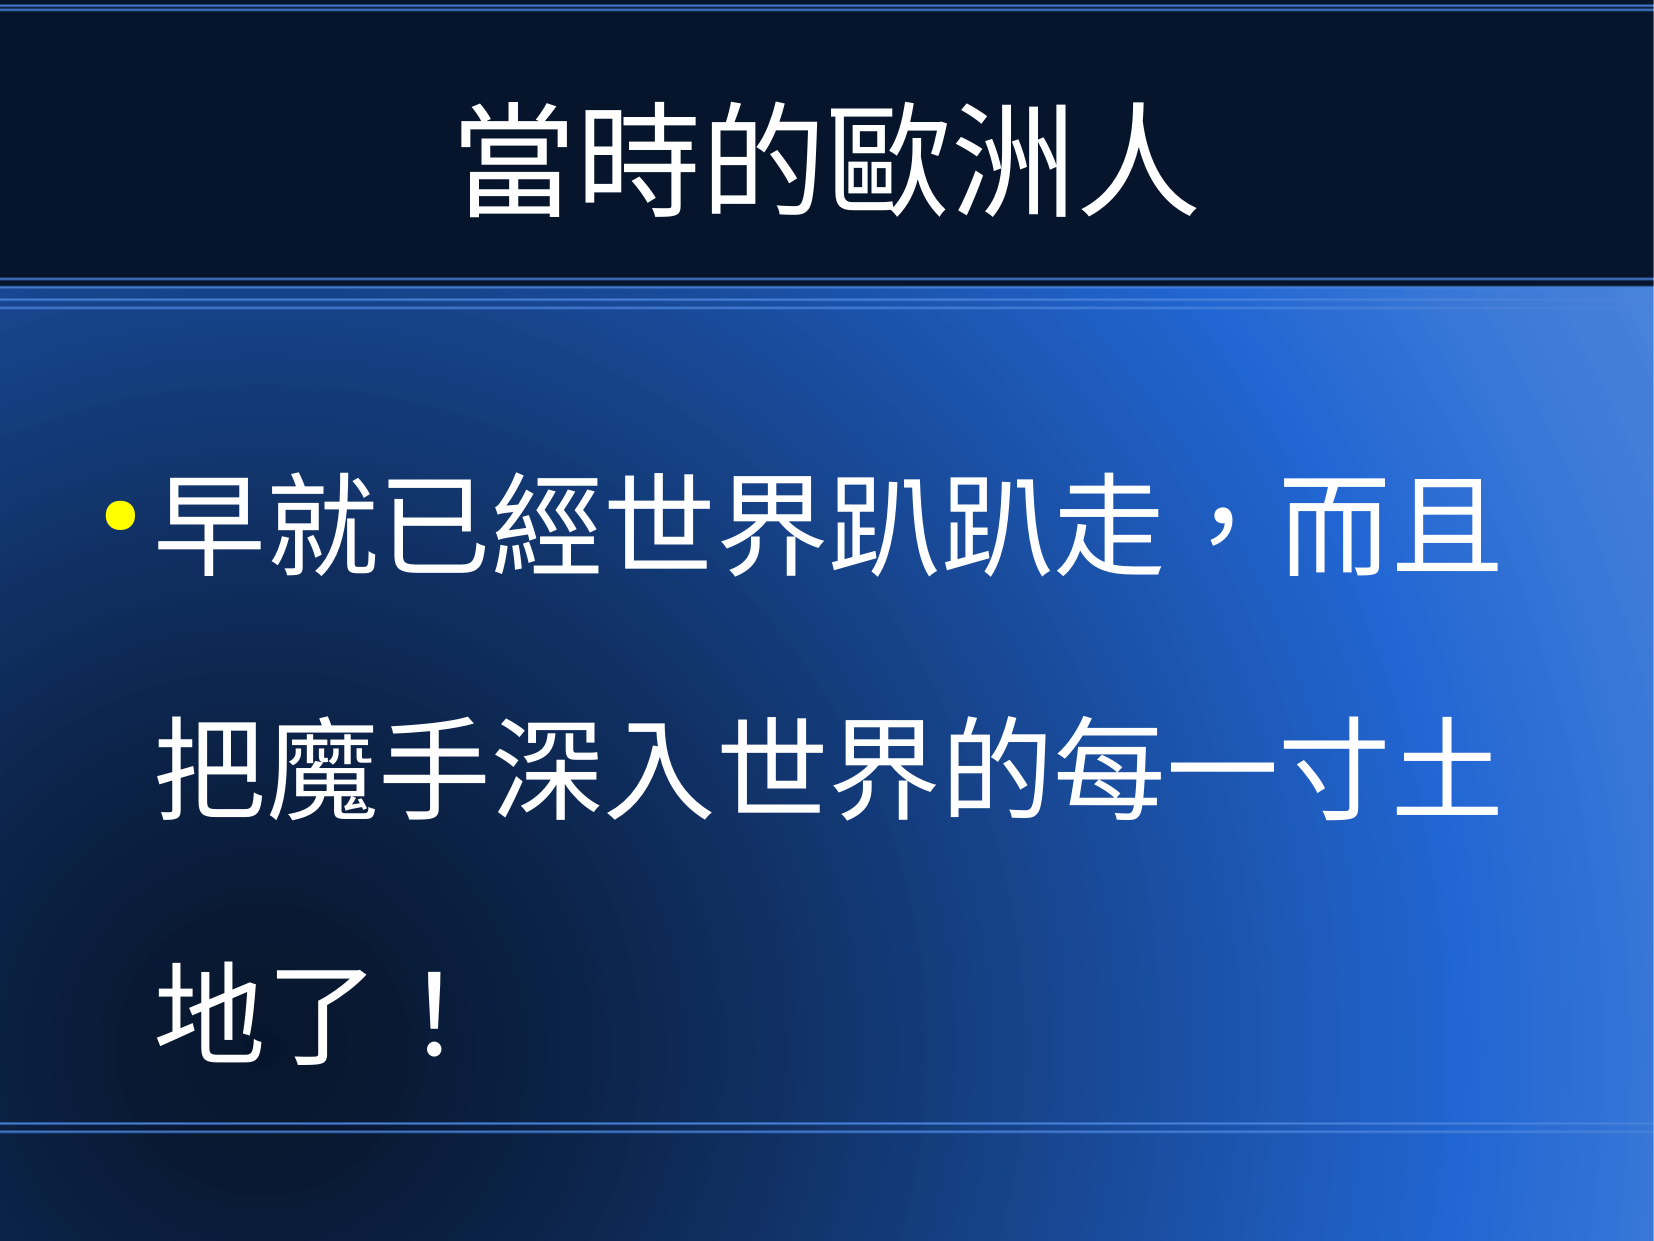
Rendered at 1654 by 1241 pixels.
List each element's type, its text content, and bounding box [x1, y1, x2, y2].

title 當時的歐洲人 [82, 49, 1571, 257]
picture [0, 0, 1654, 1241]
list 早就已經世界趴趴走，而且把魔手深入世界的每一寸土地了！ [82, 355, 1571, 1241]
